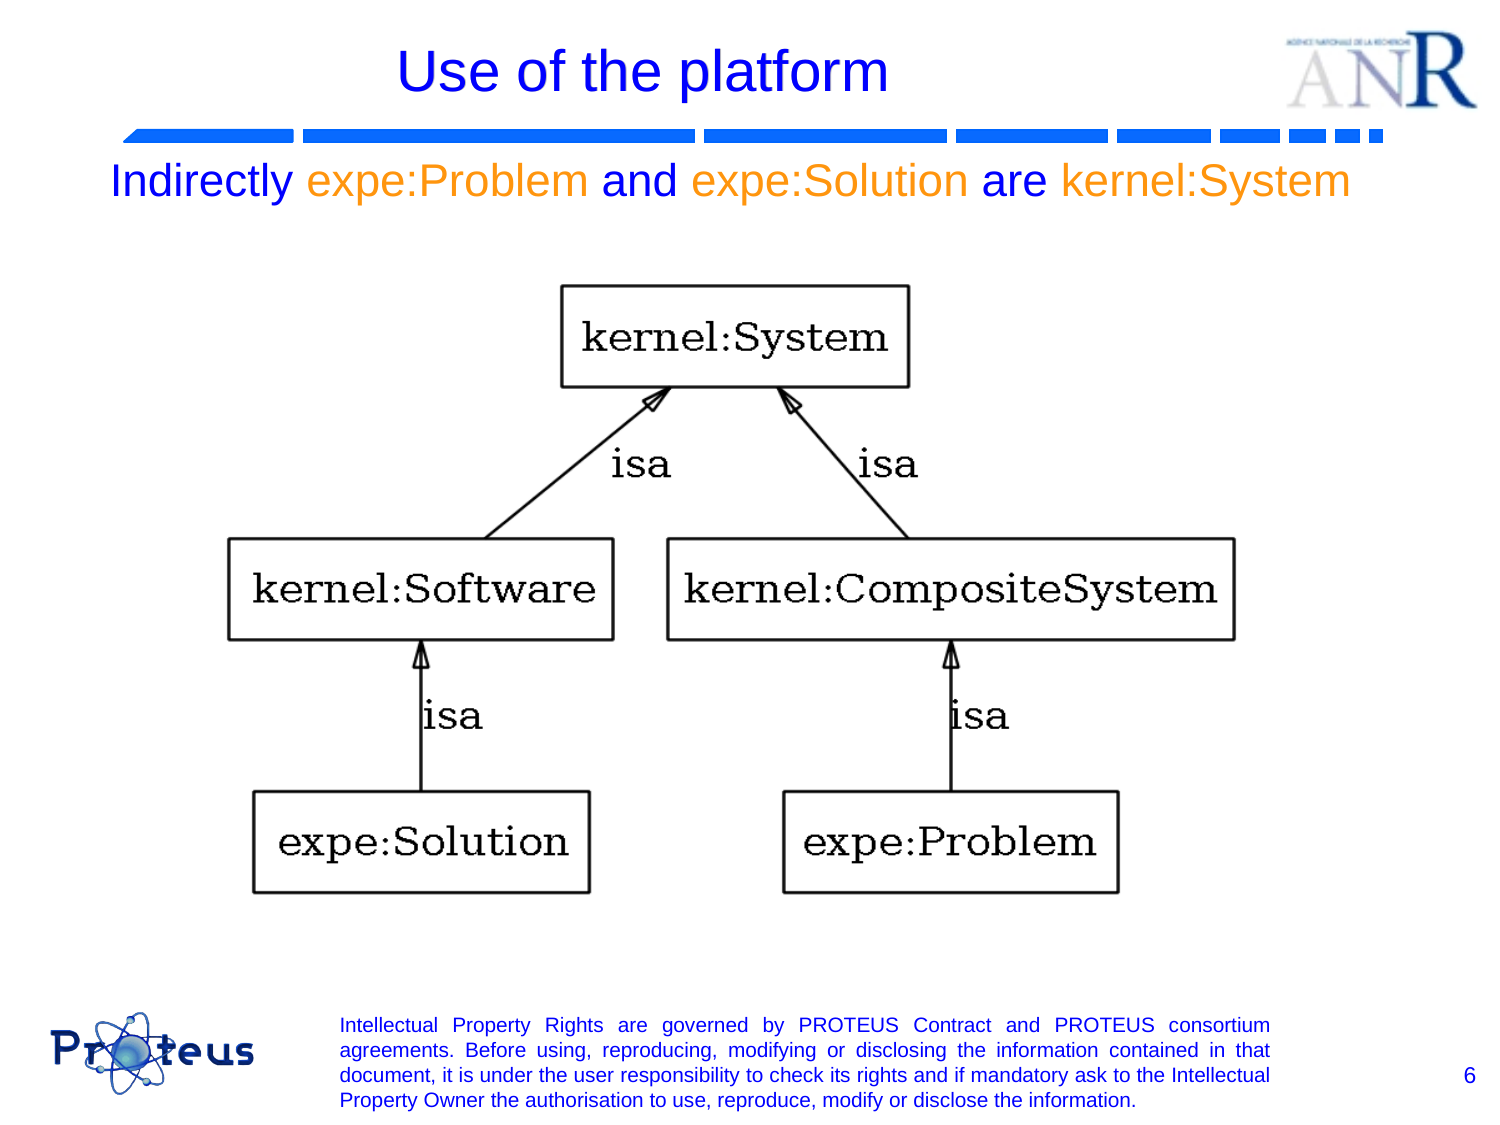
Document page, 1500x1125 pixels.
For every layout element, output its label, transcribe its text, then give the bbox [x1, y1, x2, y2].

title Use of the platform [23, 11, 1264, 130]
list Indirectly expe:Problem and expe:Solution are kernel:System [109, 154, 1434, 207]
picture [181, 236, 1281, 945]
picture [1281, 27, 1484, 115]
picture [35, 1003, 272, 1101]
